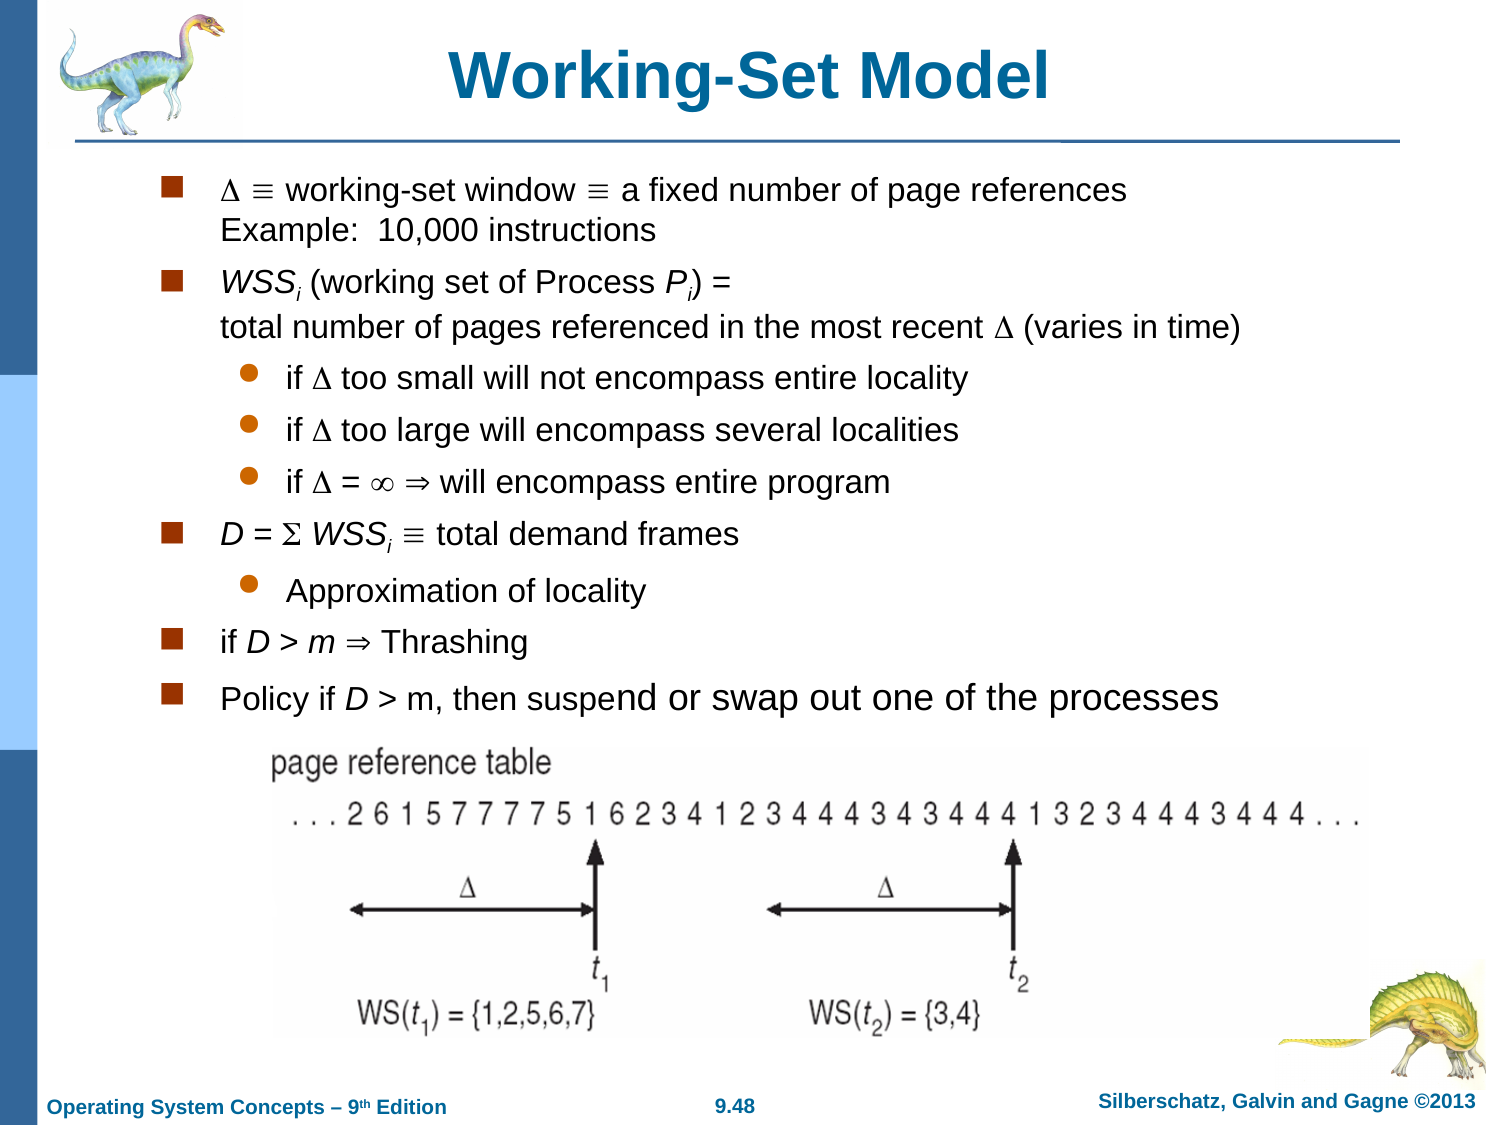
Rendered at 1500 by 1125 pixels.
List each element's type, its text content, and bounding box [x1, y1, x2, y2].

picture [46, 0, 243, 149]
title Working-Set Model [75, 24, 1425, 120]
list   working-set window  a fixed number of page references Example: 10,000 instructions WSSi (working set of Process Pi) = total number of pages referenced in the most recent  (varies in time) if  too small will not encompass entire locality if  too large will encompass several localities if  =   will encompass entire program D =  WSSi  total demand frames Approximation of locality if D > m  Thrashing Policy if D > m, then suspend or swap out one of the processes [148, 160, 1392, 962]
picture [269, 745, 1486, 1090]
